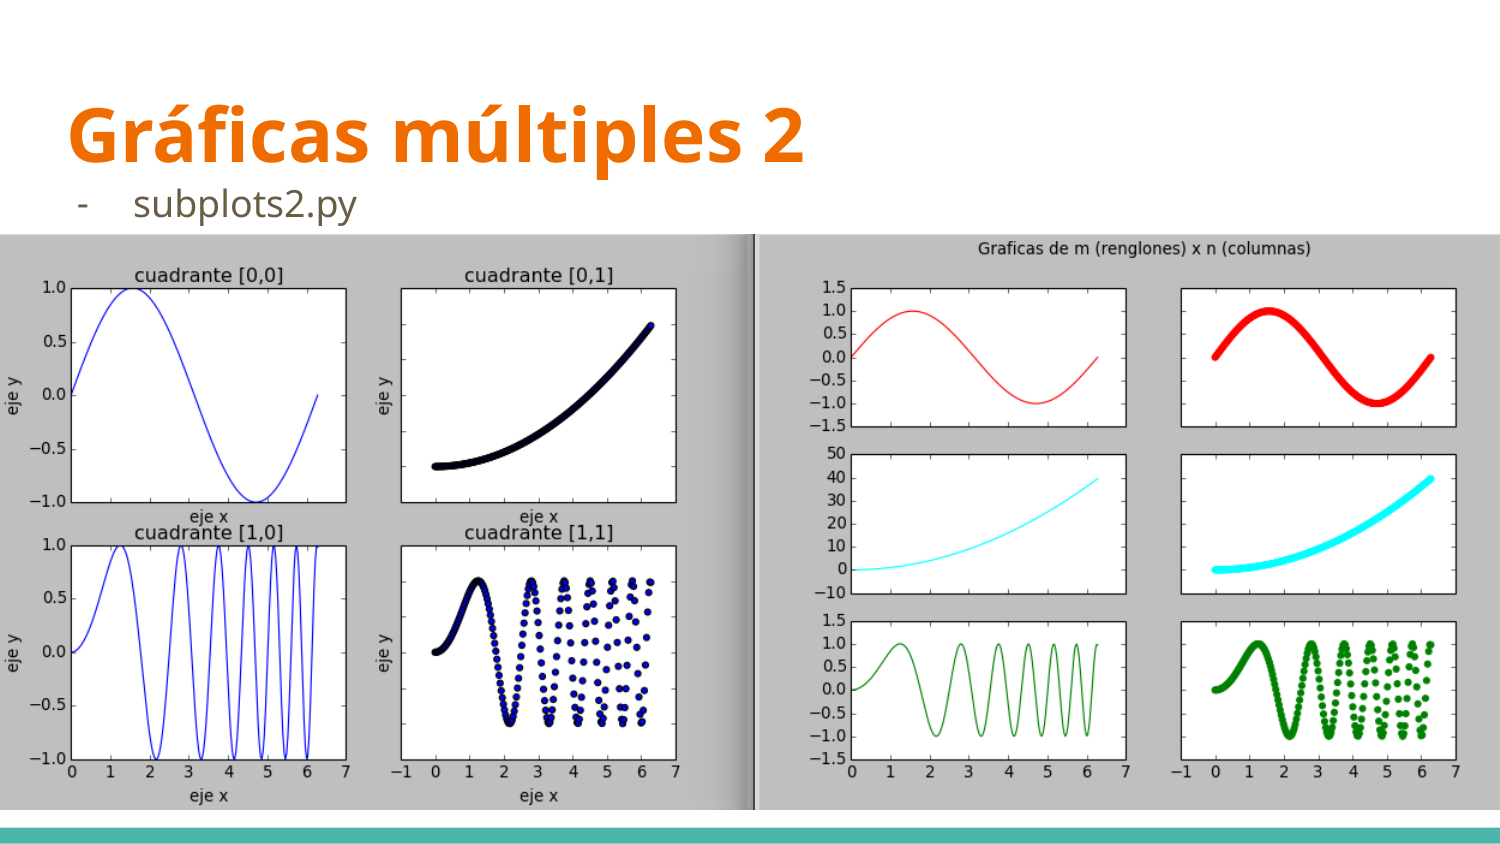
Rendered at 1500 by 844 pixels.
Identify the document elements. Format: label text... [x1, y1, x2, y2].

list subplots2.py [43, 164, 1441, 234]
picture [0, 234, 1500, 810]
title Gráficas múltiples 2 [51, 72, 1449, 189]
